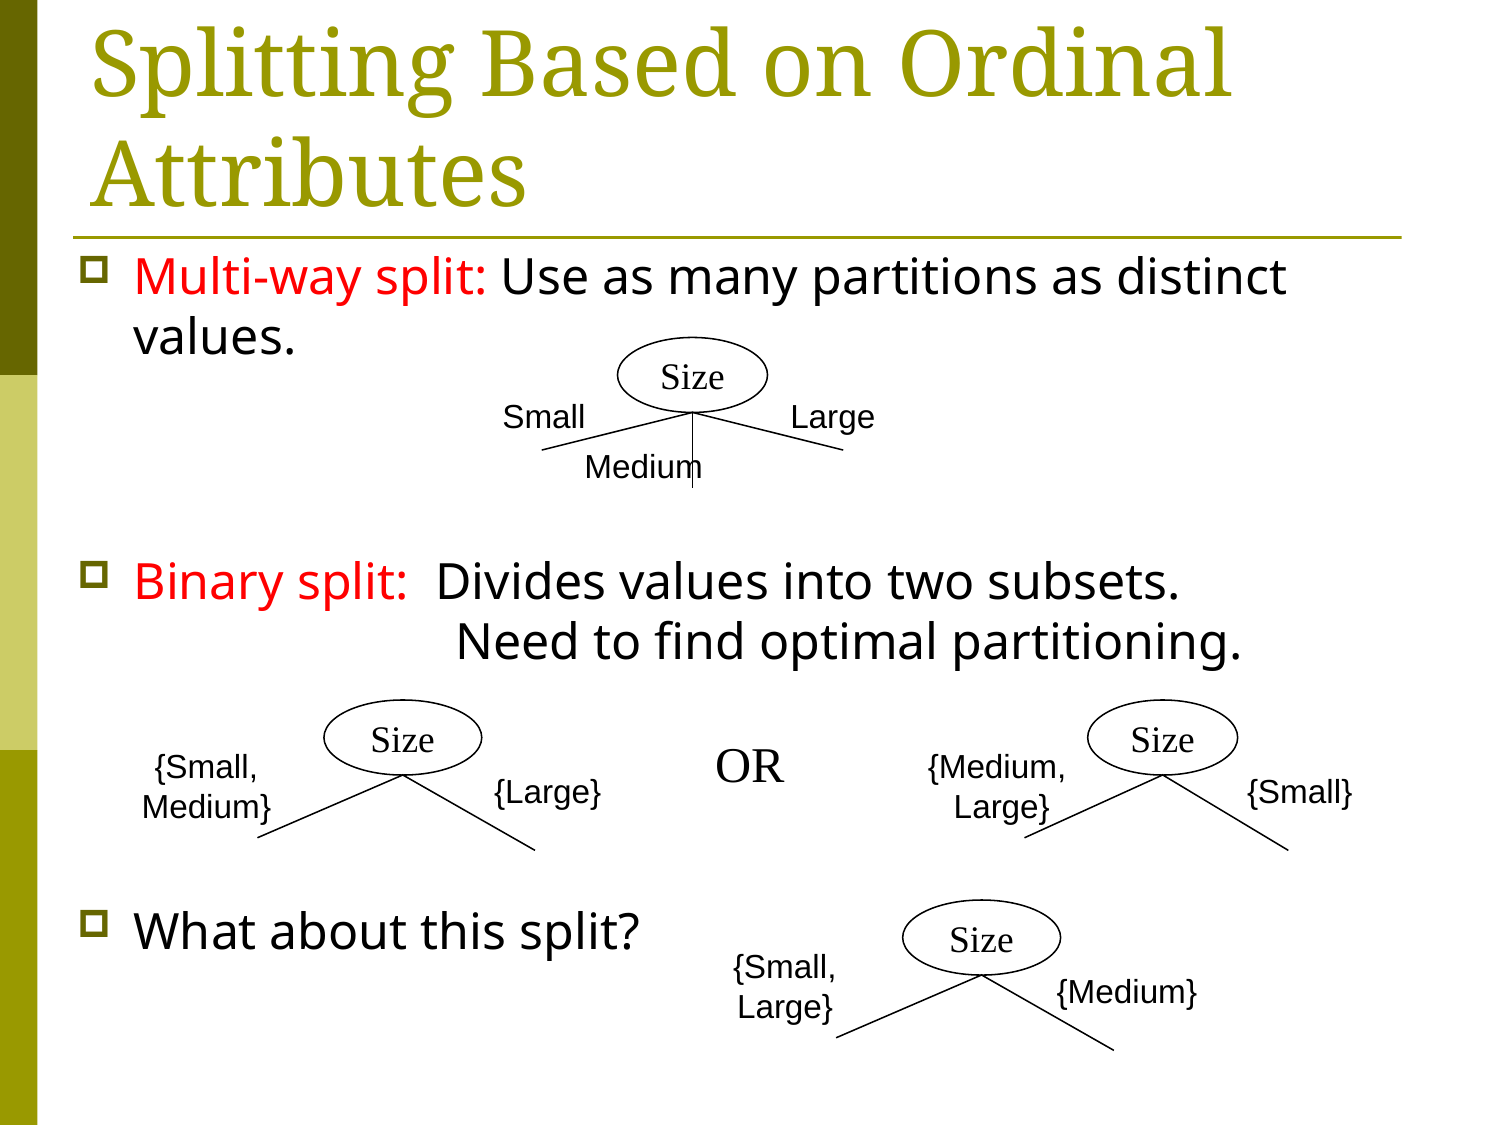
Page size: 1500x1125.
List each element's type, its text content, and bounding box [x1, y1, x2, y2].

text_box {Medium, Large} [912, 737, 1091, 833]
text_box Small [487, 387, 601, 443]
text_box Size [617, 337, 768, 413]
text_box Size [902, 900, 1061, 976]
title Splitting Based on Ordinal Attributes [75, 45, 1426, 233]
text_box {Small} [1232, 762, 1368, 818]
text_box {Large} [479, 762, 617, 818]
text_box OR [700, 724, 800, 801]
text_box {Small, Medium} [125, 737, 288, 833]
list Multi-way split: Use as many partitions as distinct values. Binary split: Divides values into two subsets. Need to find optimal partitioning. What about this split? [62, 237, 1438, 1100]
text_box {Small, Large} [703, 937, 867, 1033]
text_box Size [323, 699, 482, 775]
text_box {Medium} [1041, 962, 1212, 1018]
text_box Large [775, 387, 891, 443]
text_box Medium [569, 437, 718, 493]
text_box Size [1087, 699, 1238, 775]
